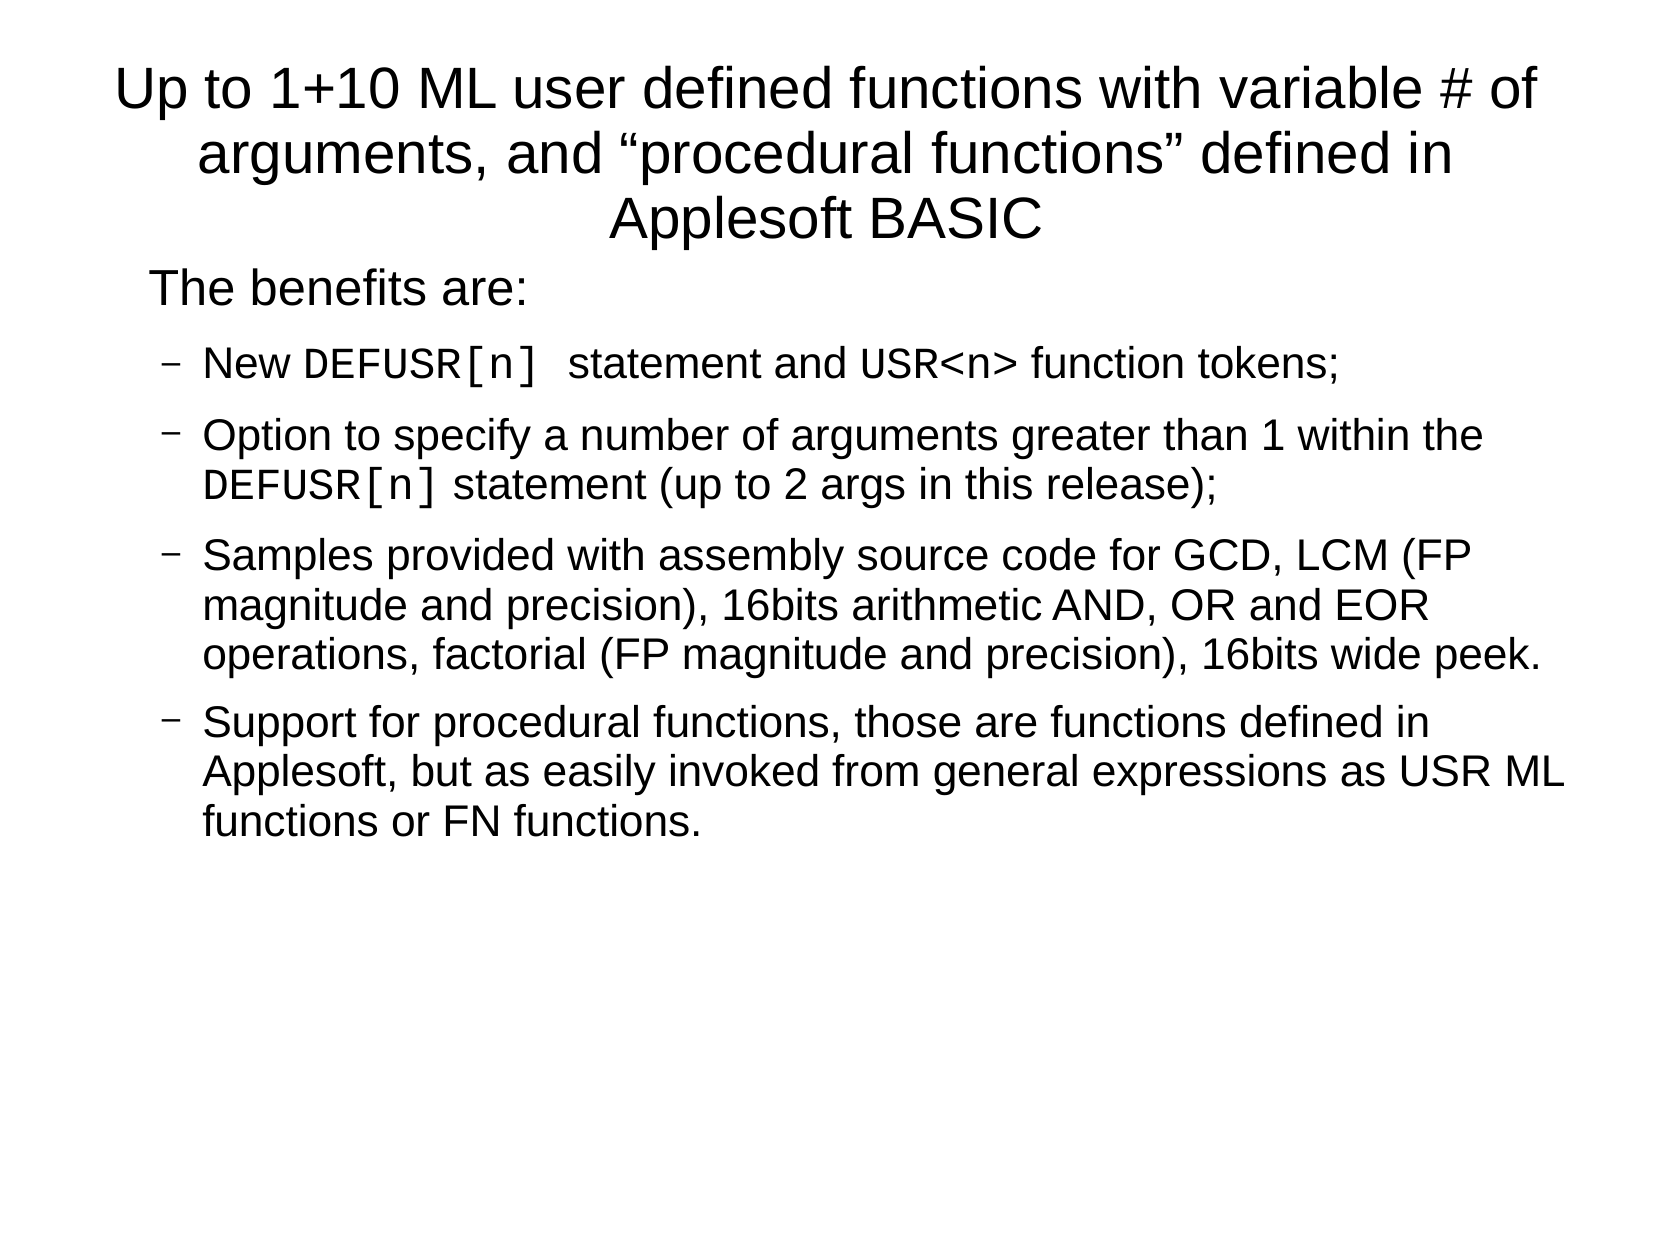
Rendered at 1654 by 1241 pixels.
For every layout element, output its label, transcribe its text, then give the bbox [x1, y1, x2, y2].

title Up to 1+10 ML user defined functions with variable # of arguments, and “procedural functions” defined in Applesoft BASIC [82, 49, 1571, 257]
list The benefits are: New DEFUSR[n] statement and USR<n> function tokens; Option to specify a number of arguments greater than 1 within the DEFUSR[n] statement (up to 2 args in this release); Samples provided with assembly source code for GCD, LCM (FP magnitude and precision), 16bits arithmetic AND, OR and EOR operations, factorial (FP magnitude and precision), 16bits wide peek. Support for procedural functions, those are functions defined in Applesoft, but as easily invoked from general expressions as USR ML functions or FN functions. [94, 259, 1583, 861]
